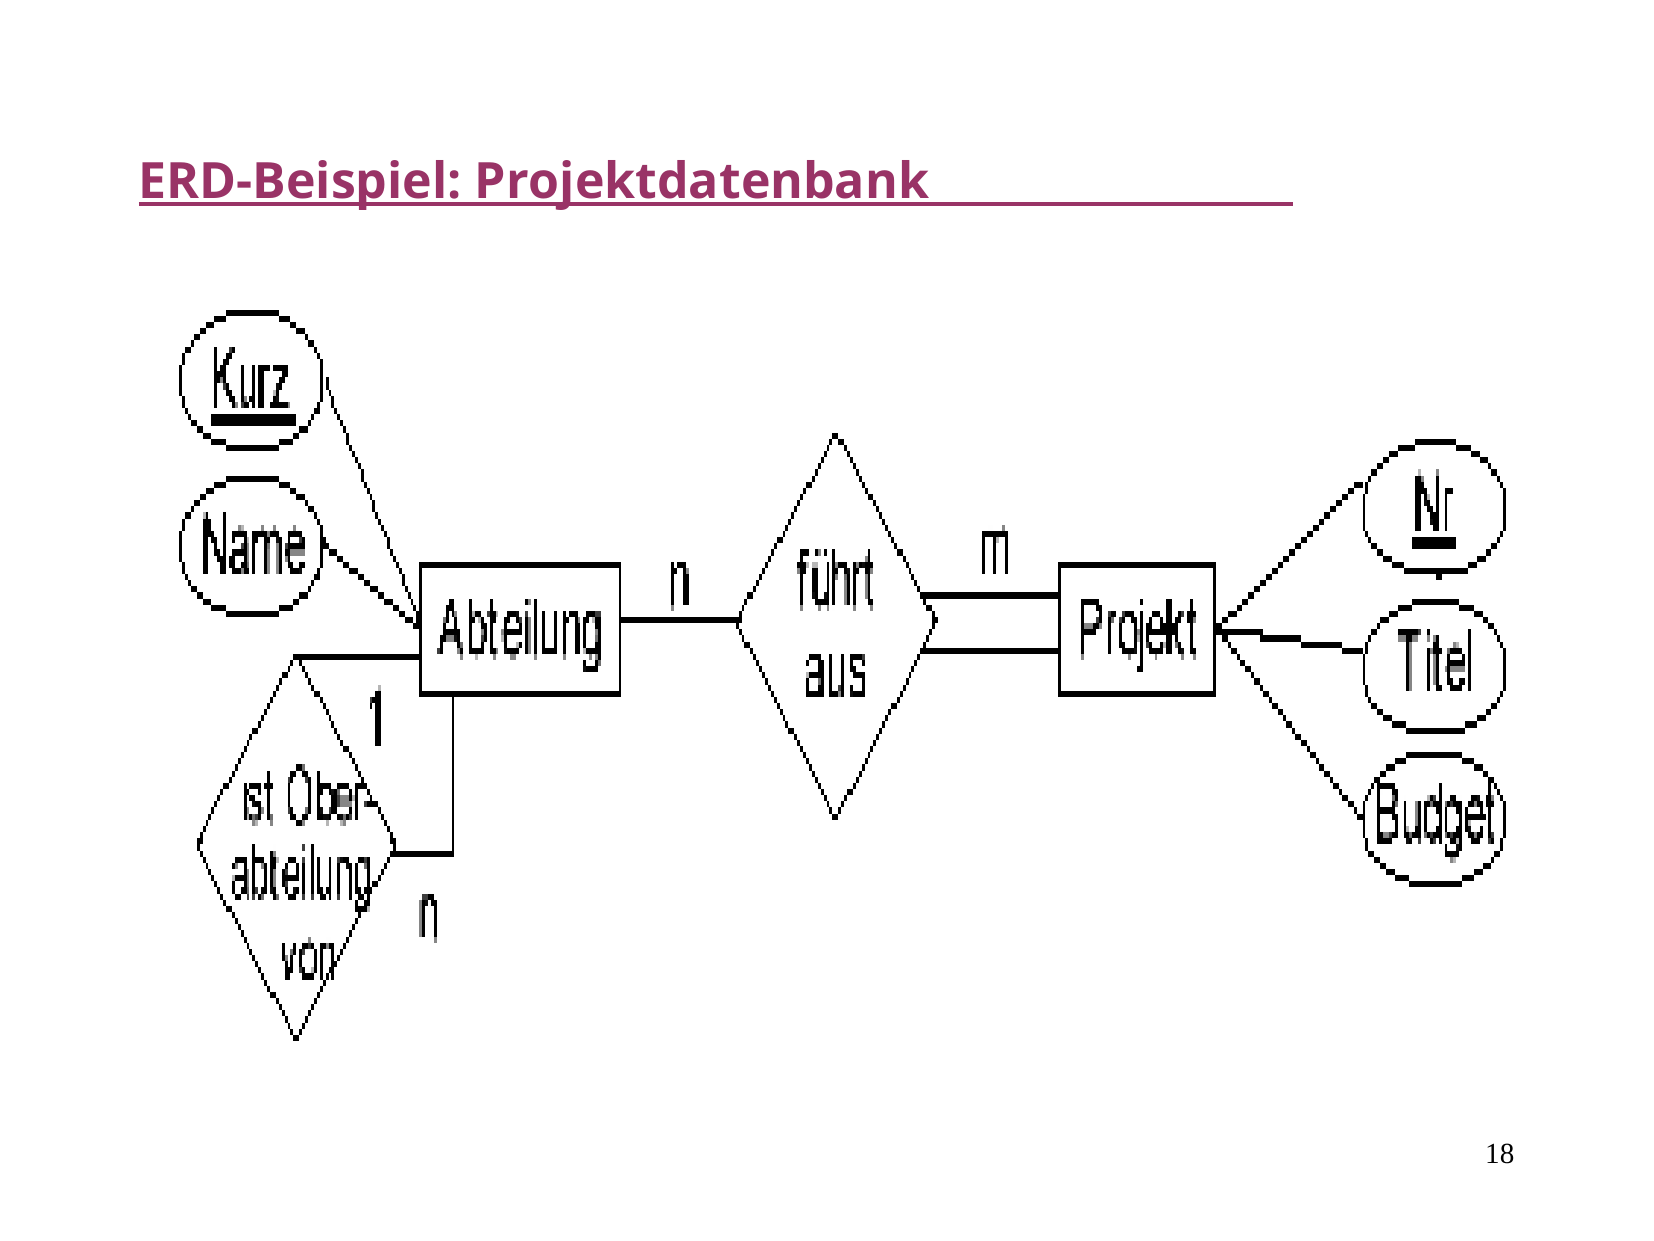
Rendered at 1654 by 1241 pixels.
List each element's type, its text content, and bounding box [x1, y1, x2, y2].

title ERD-Beispiel: Projektdatenbank [124, 110, 1530, 249]
picture [124, 261, 1530, 1103]
